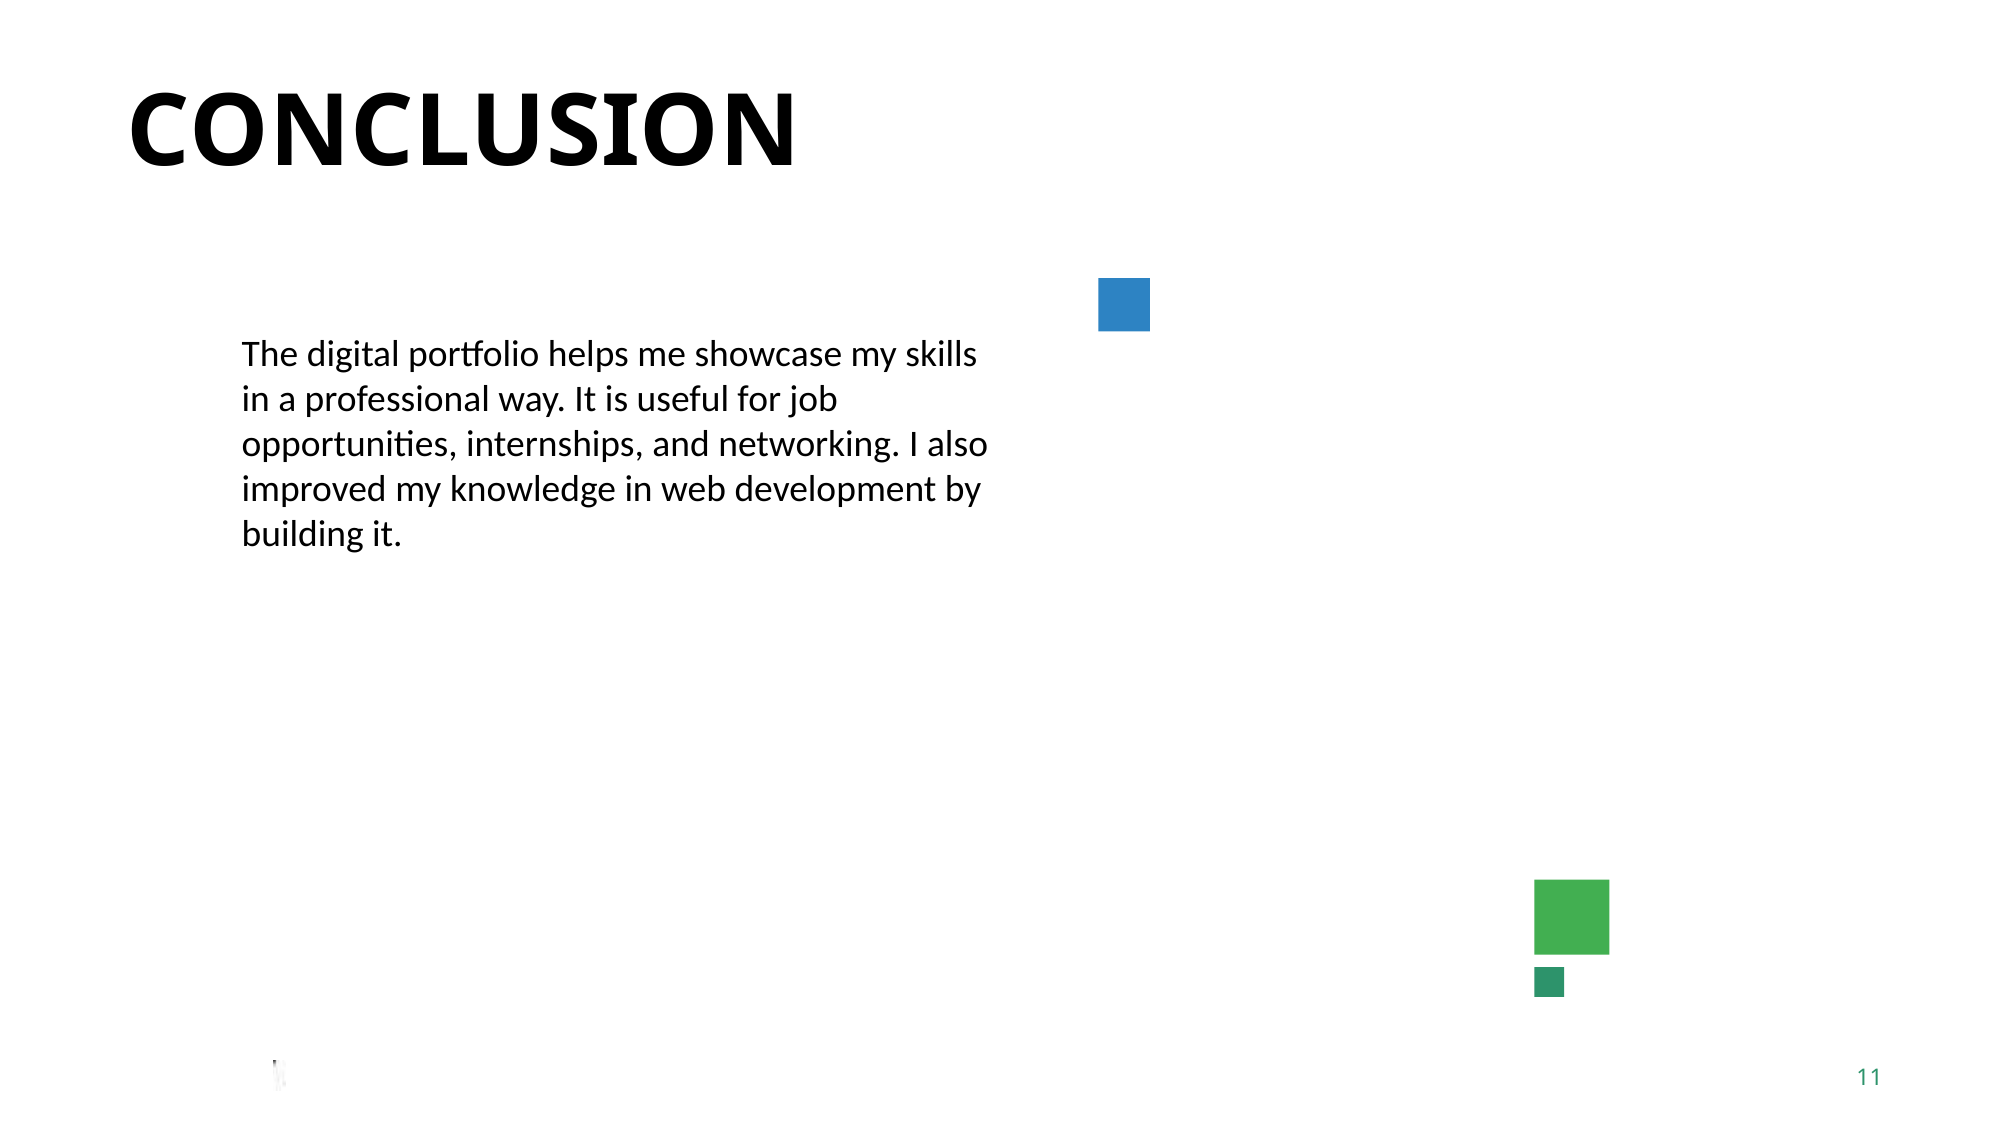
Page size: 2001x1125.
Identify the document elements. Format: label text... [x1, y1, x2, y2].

text_box The digital portfolio helps me showcase my skills in a professional way. It is useful for job opportunities, internships, and networking. I also improved my knowledge in web development by building it. [226, 321, 1020, 565]
text_box [1534, 879, 1610, 955]
title CONCLUSION [123, 63, 876, 187]
text_box [1534, 967, 1565, 997]
text_box 11 [1849, 1061, 1888, 1094]
picture [273, 1060, 286, 1091]
text_box [1098, 278, 1150, 332]
